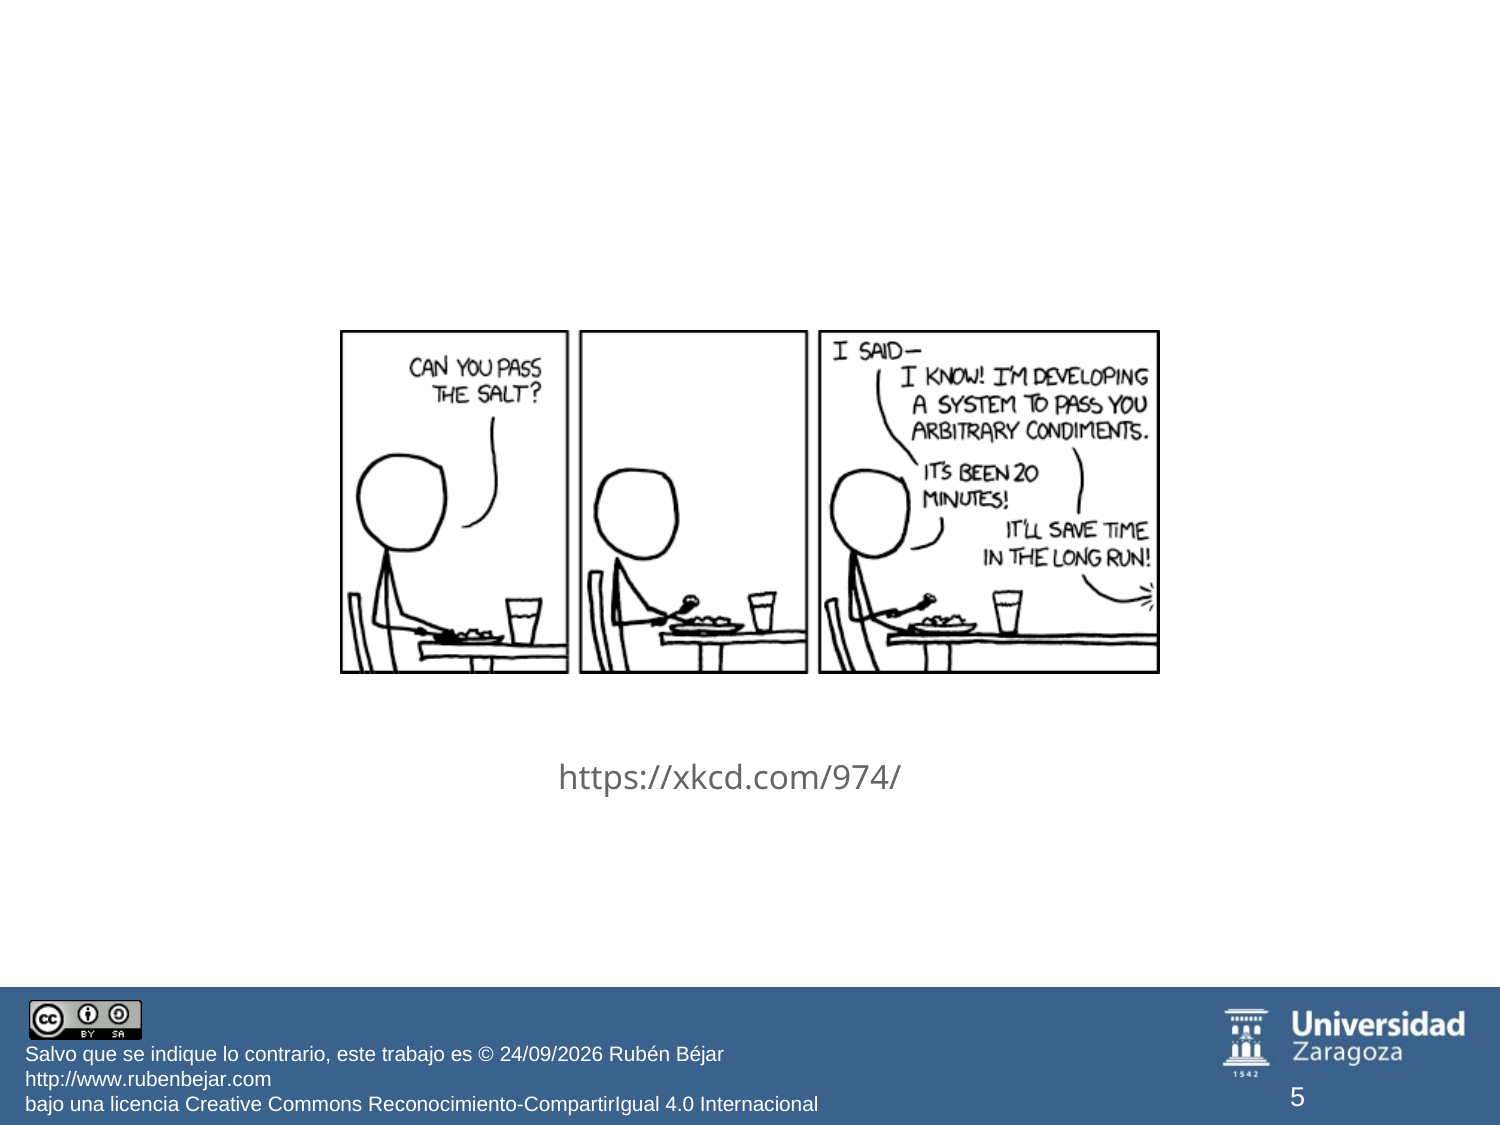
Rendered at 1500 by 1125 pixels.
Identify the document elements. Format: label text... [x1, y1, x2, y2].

picture [0, 987, 1500, 1125]
text_box https://xkcd.com/974/ [543, 748, 957, 804]
picture [340, 330, 1160, 674]
